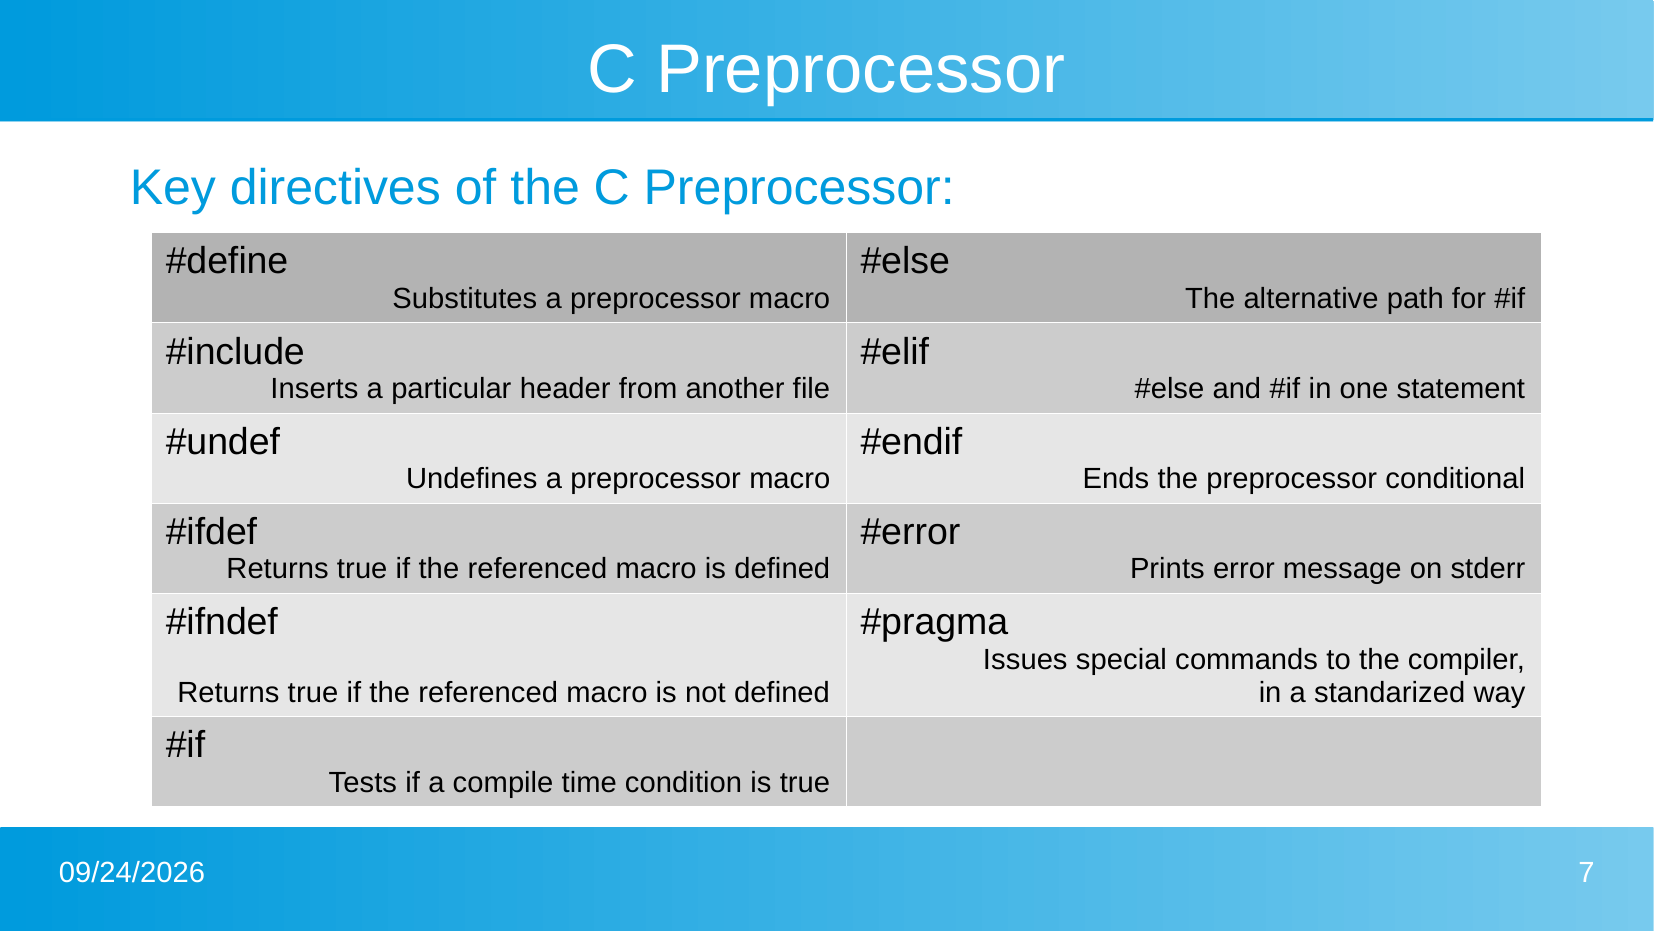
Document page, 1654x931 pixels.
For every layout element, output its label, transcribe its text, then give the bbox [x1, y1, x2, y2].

table_cell #ifndef Returns true if the referenced macro is not defined [152, 594, 846, 716]
table_cell [847, 717, 1541, 806]
list Key directives of the C Preprocessor: [59, 159, 1595, 751]
table_cell #undef Undefines a preprocessor macro [152, 414, 846, 503]
table_cell #pragma Issues special commands to the compiler, in a standarized way [847, 594, 1541, 716]
table_cell #include Inserts a particular header from another file [152, 323, 846, 413]
table_cell #endif Ends the preprocessor conditional [847, 414, 1541, 503]
table_header #else The alternative path for #if [847, 233, 1541, 322]
title C Preprocessor [59, 29, 1595, 108]
table_cell #error Prints error message on stderr [847, 504, 1541, 593]
table_cell #if Tests if a compile time condition is true [152, 717, 846, 806]
table_cell #ifdef Returns true if the referenced macro is defined [152, 504, 846, 593]
table_header #define Substitutes a preprocessor macro [152, 233, 846, 322]
table_cell #elif #else and #if in one statement [847, 323, 1541, 413]
